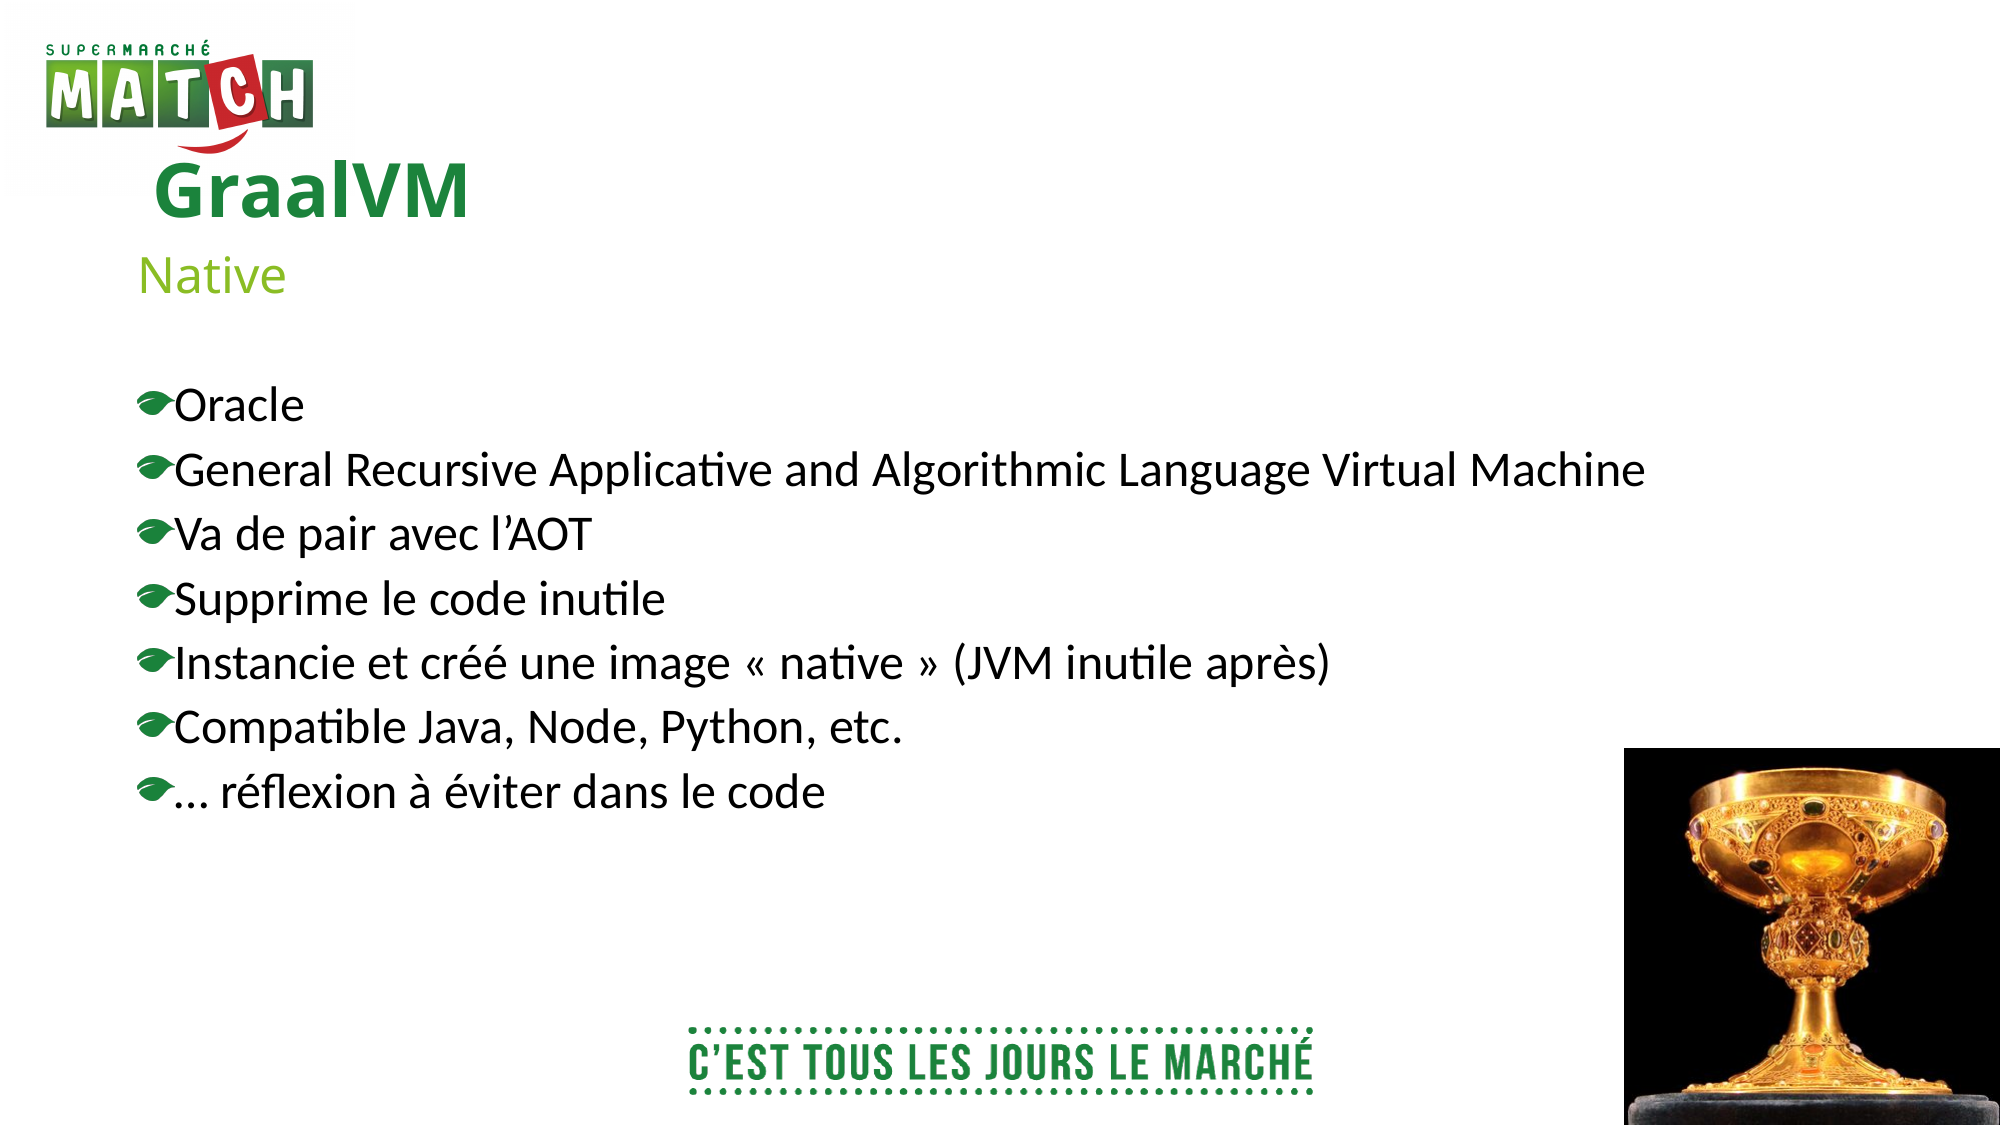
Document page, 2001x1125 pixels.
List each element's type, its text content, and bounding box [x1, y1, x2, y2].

picture [1624, 748, 2000, 1125]
list Native Oracle General Recursive Applicative and Algorithmic Language Virtual Machine Va de pair avec l’AOT Supprime le code inutile Instancie et créé une image « native » (JVM inutile après) Compatible Java, Node, Python, etc. … réflexion à éviter dans le code [137, 249, 1802, 975]
title GraalVM [137, 137, 1863, 250]
picture [685, 1024, 1315, 1098]
picture [4, 2, 355, 196]
